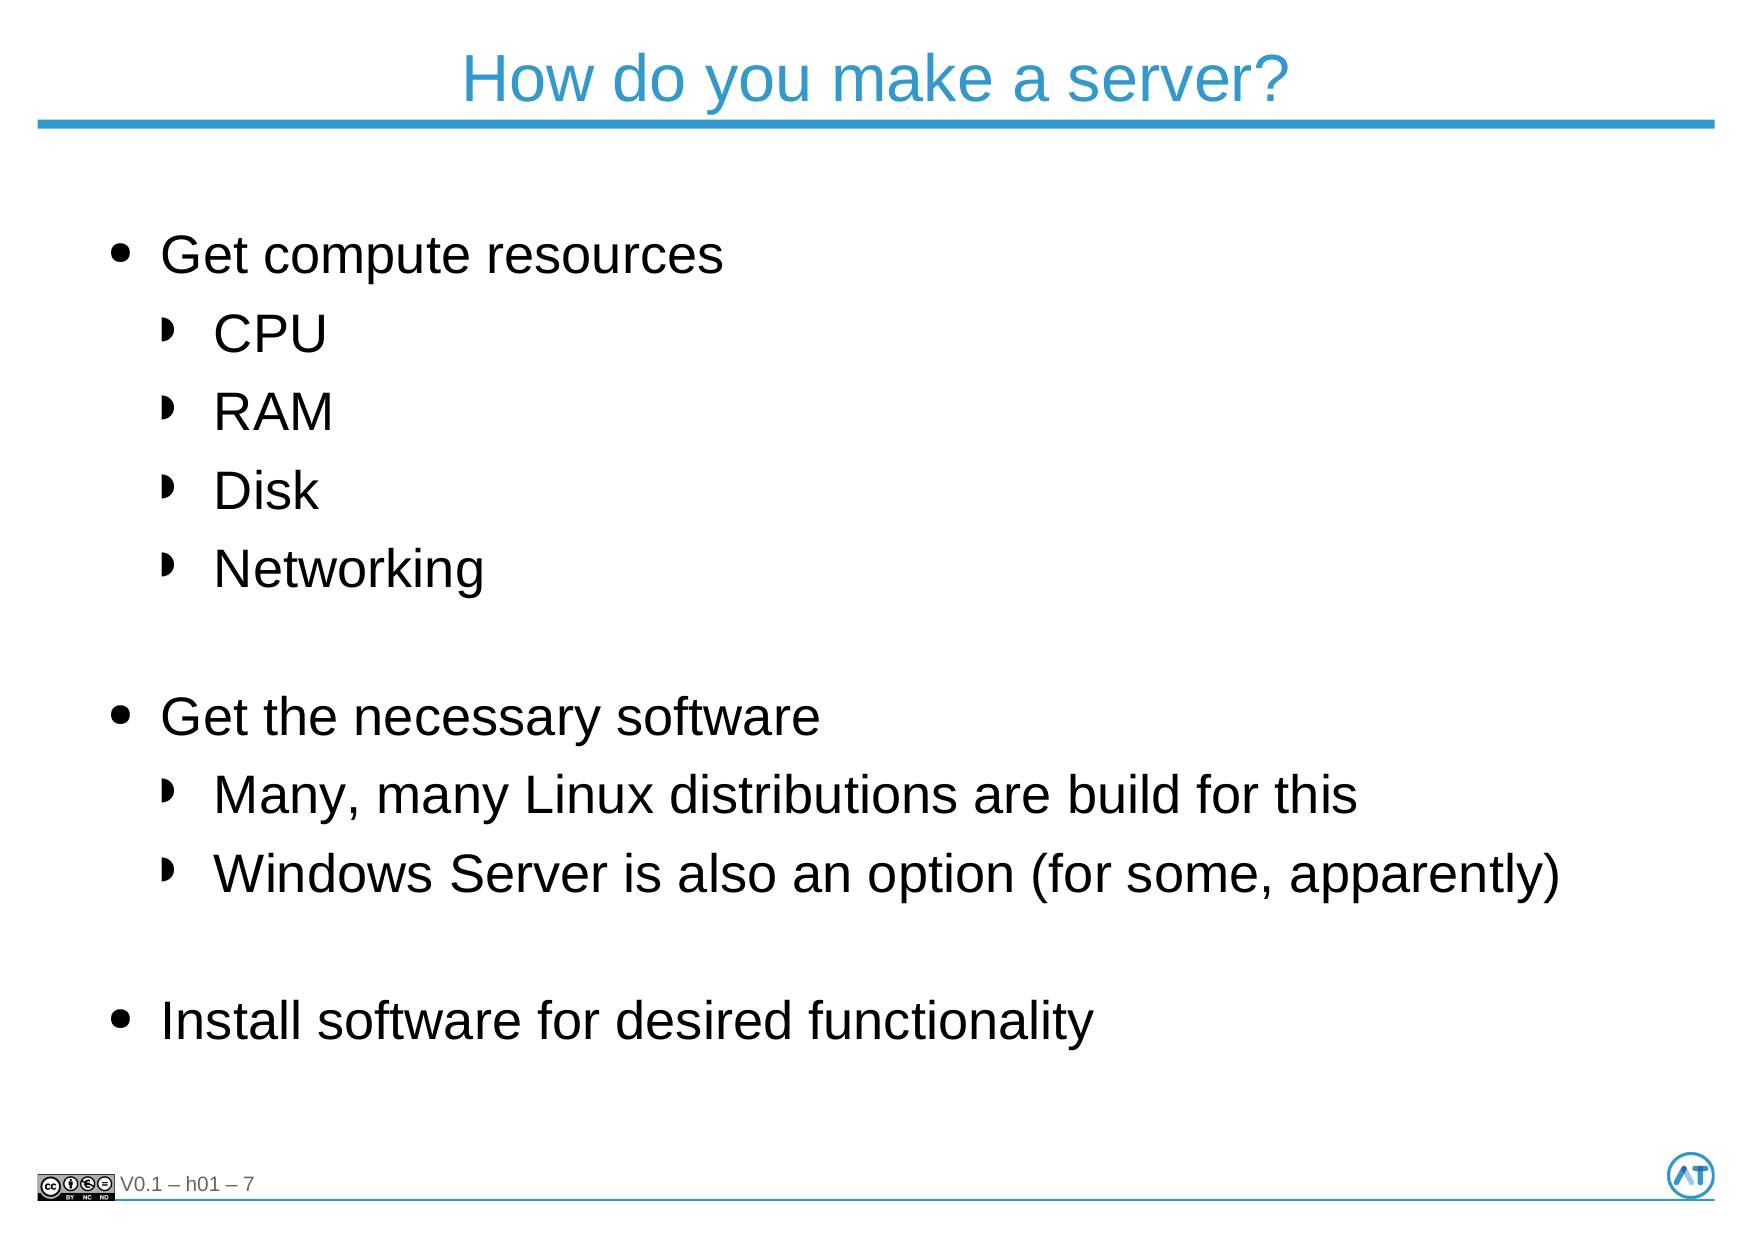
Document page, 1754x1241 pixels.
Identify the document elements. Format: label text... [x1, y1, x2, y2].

picture [1667, 1152, 1715, 1199]
picture [37, 1174, 115, 1201]
title How do you make a server? [37, 37, 1715, 120]
text_box Get compute resources CPU RAM Disk Networking Get the necessary software Many, many Linux distributions are build for this Windows Server is also an option (for some, apparently) Install software for desired functionality [90, 225, 1613, 1126]
